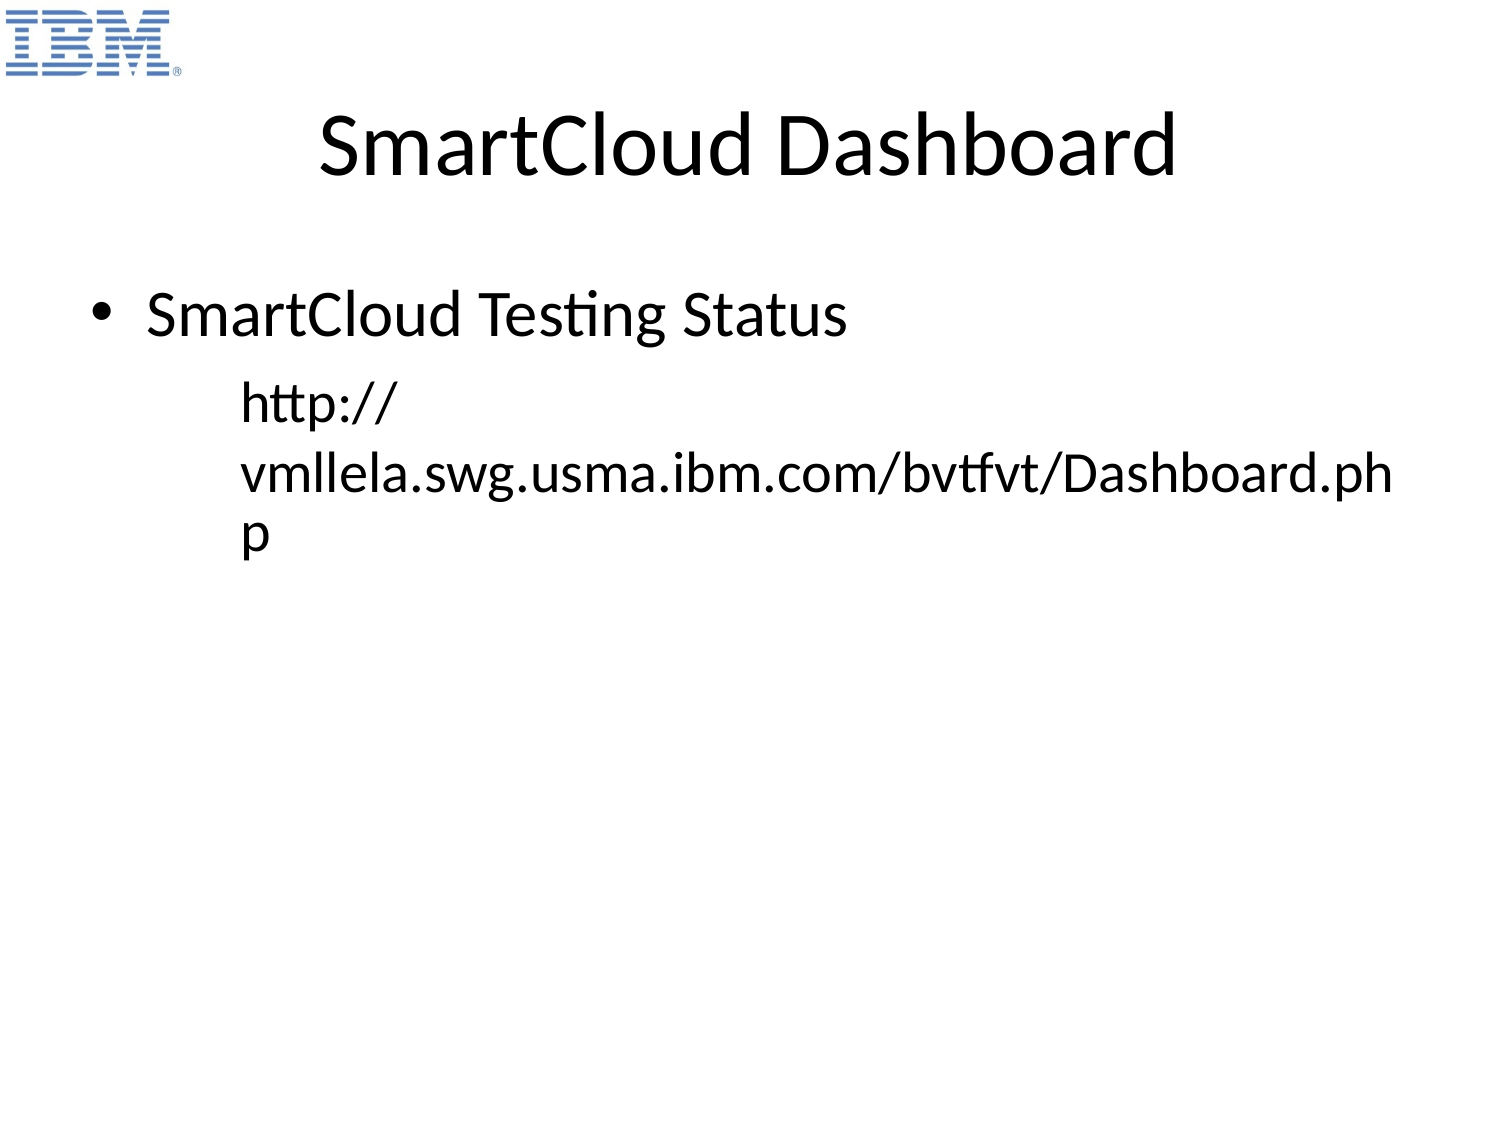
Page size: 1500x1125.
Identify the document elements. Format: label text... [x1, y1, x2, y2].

title SmartCloud Dashboard [75, 45, 1426, 233]
list SmartCloud Testing Status http://vmllela.swg.usma.ibm.com/bvtfvt/Dashboard.php [75, 262, 1426, 1005]
